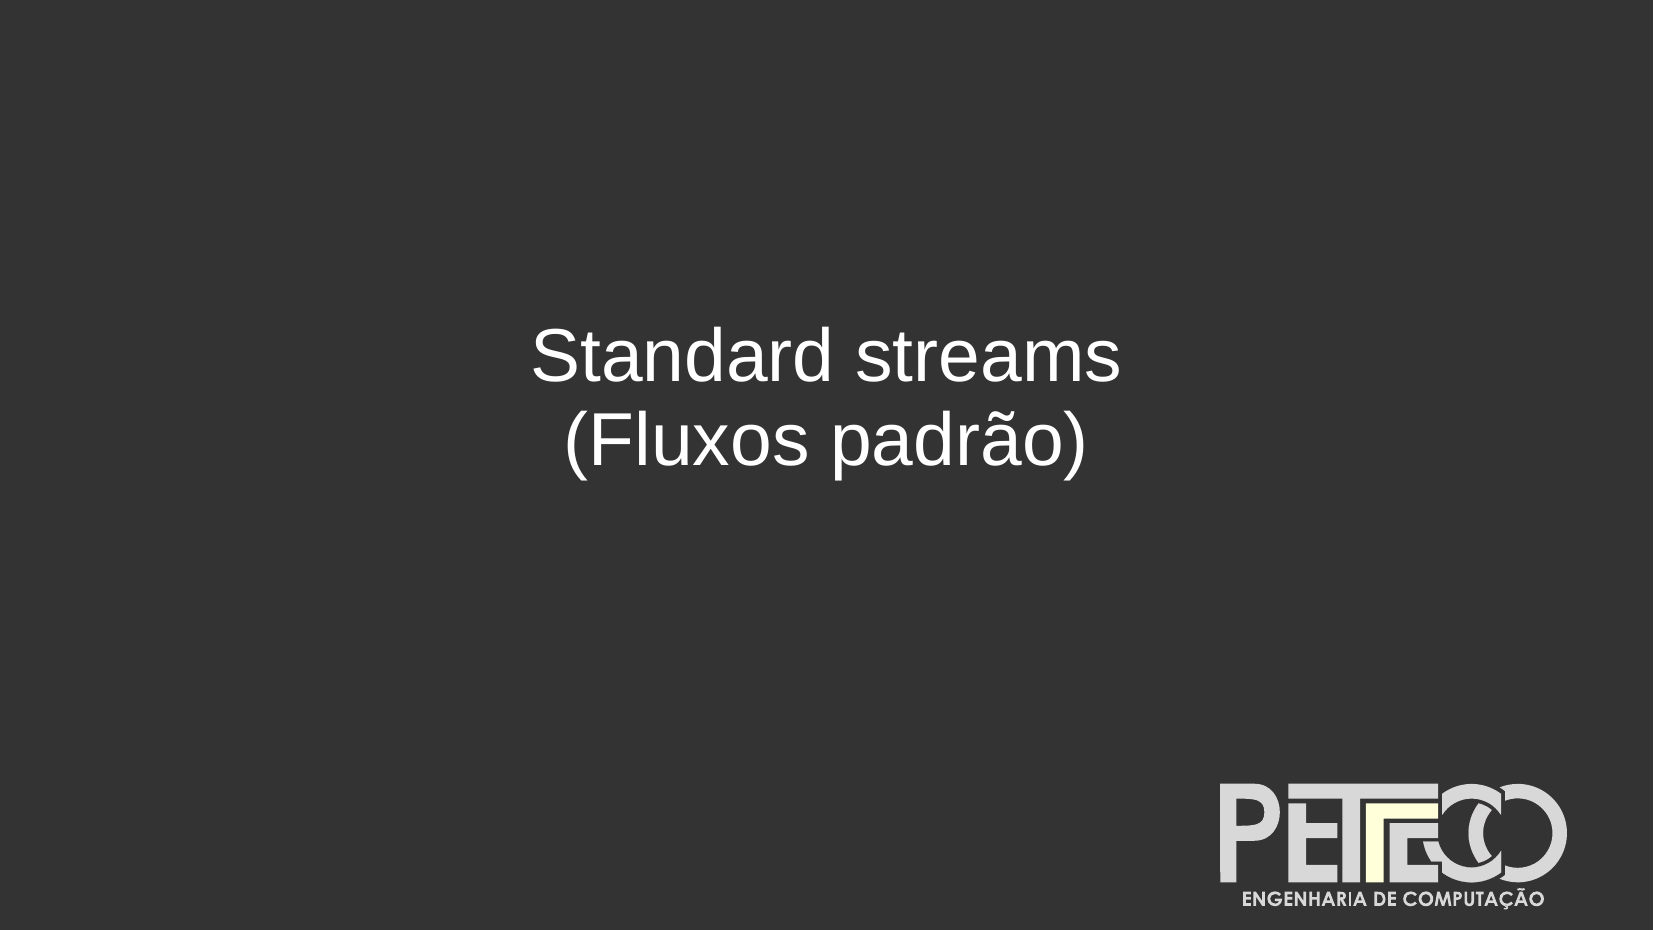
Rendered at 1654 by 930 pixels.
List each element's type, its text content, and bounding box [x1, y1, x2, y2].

subtitle Standard streams (Fluxos padrão) [82, 37, 1571, 757]
